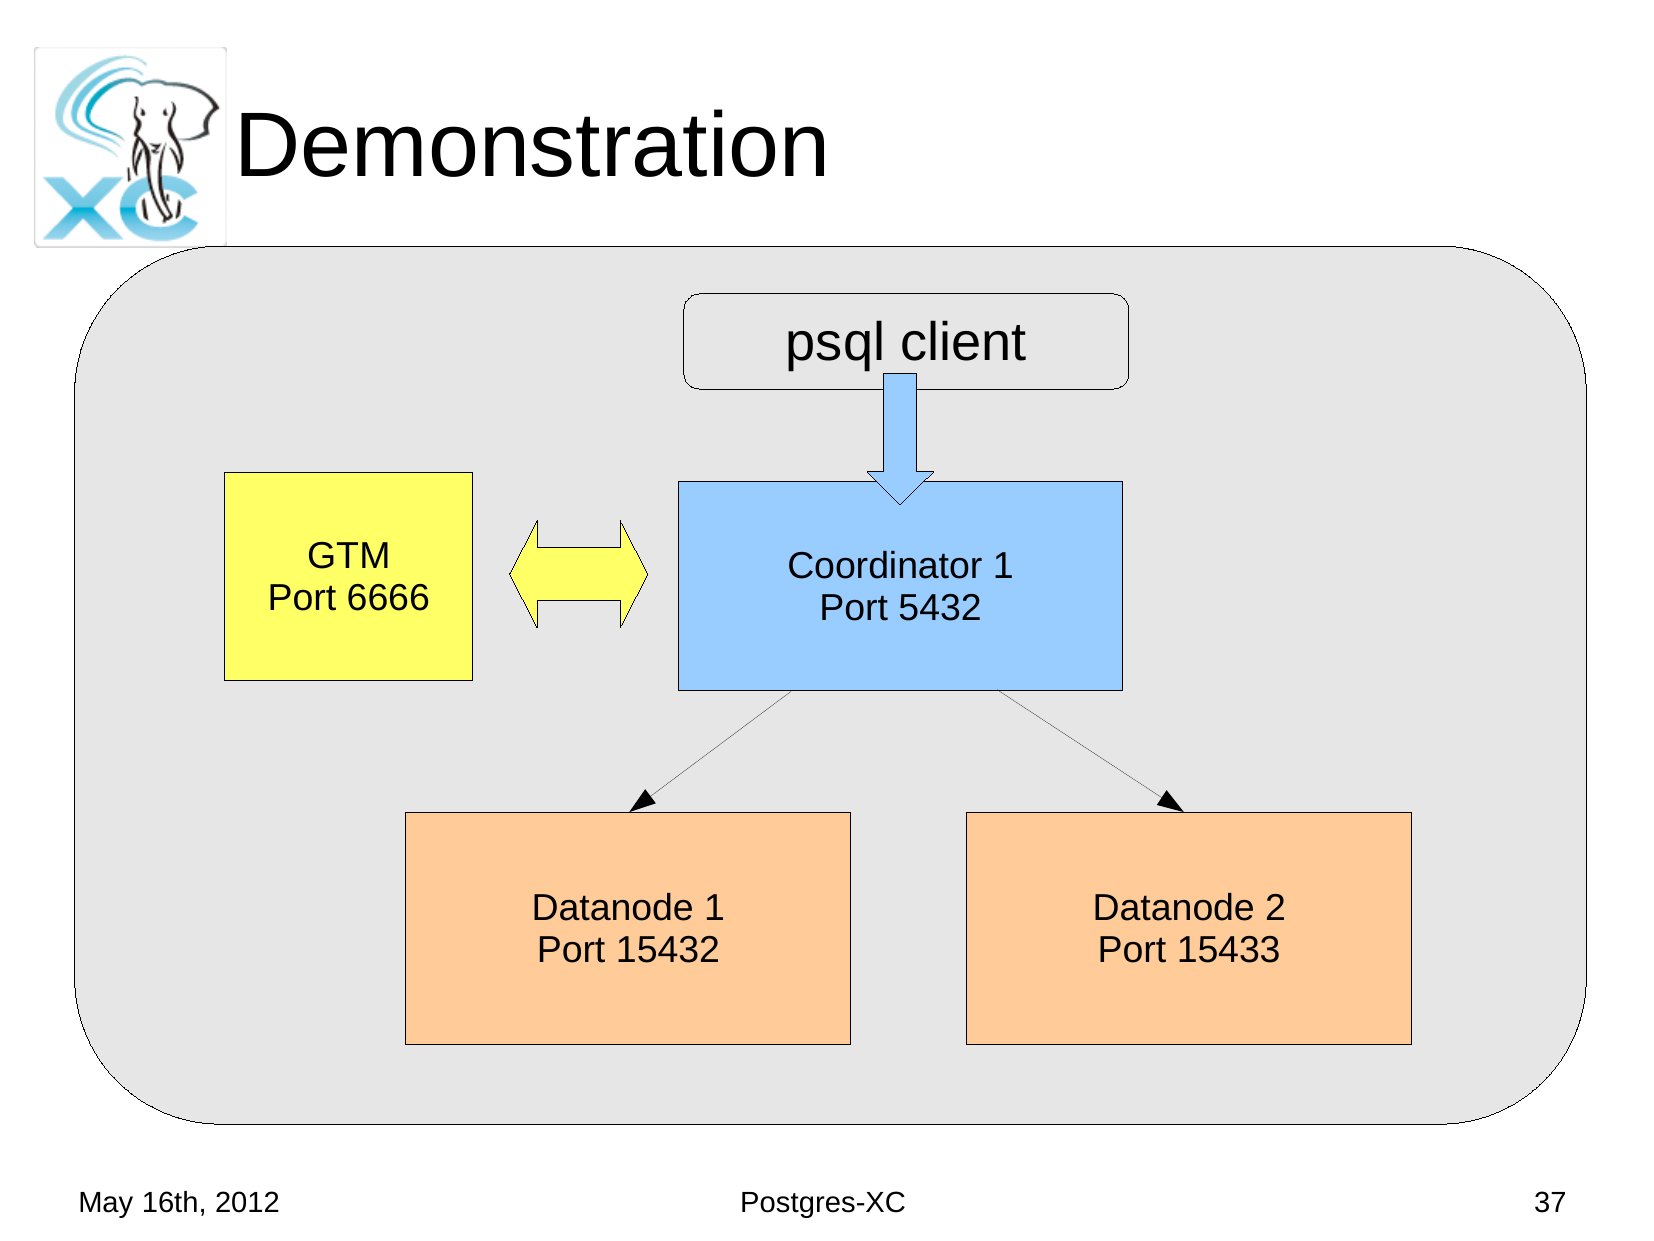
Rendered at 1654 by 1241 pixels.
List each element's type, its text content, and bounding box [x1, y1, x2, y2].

text_box [74, 246, 1587, 1125]
text_box Datanode 1 Port 15432 [405, 812, 851, 1045]
picture [34, 47, 227, 248]
text_box psql client [683, 293, 1129, 390]
text_box Coordinator 1 Port 5432 [678, 481, 1123, 691]
text_box GTM Port 6666 [224, 472, 473, 681]
text_box Datanode 2 Port 15433 [966, 812, 1412, 1045]
title Demonstration [234, 40, 1599, 248]
